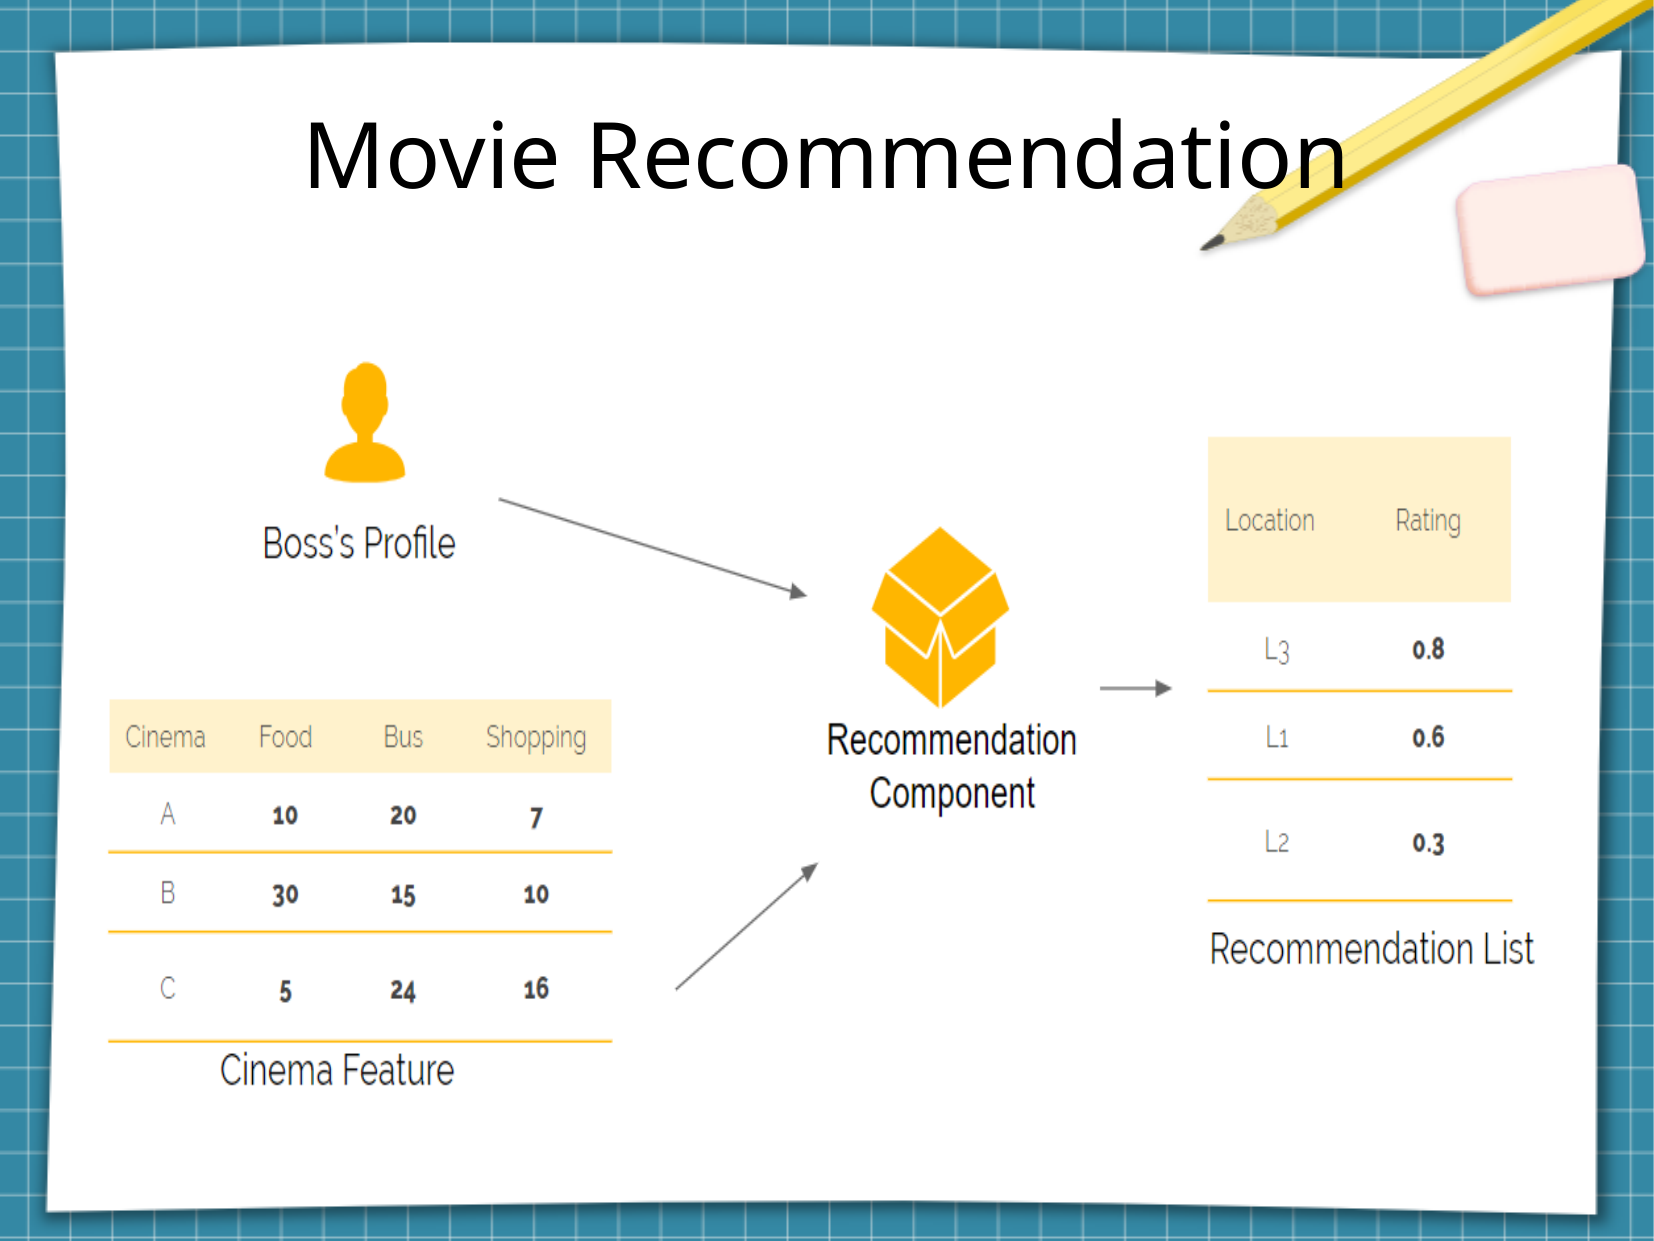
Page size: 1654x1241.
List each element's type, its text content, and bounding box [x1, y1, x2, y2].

title Movie Recommendation [82, 49, 1571, 257]
picture [0, 0, 1654, 1241]
